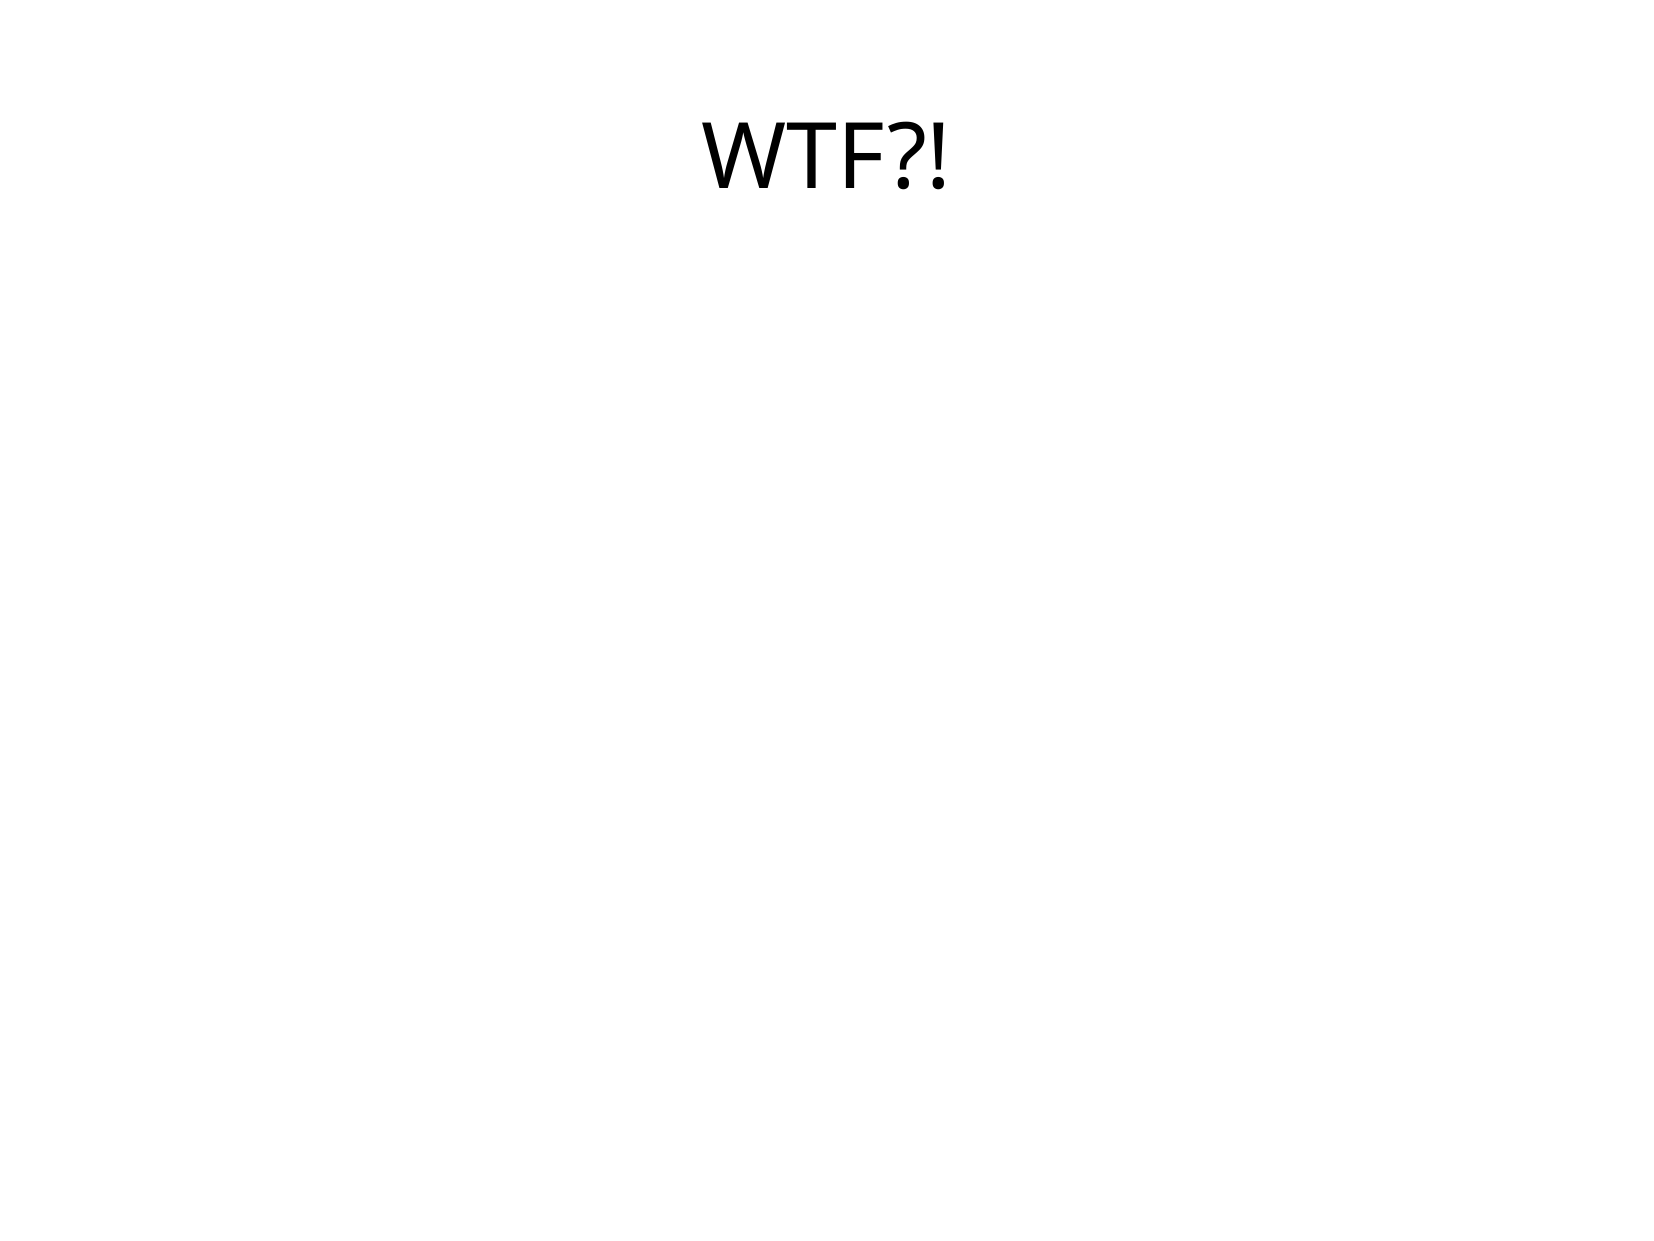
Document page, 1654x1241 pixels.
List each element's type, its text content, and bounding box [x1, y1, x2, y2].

title WTF?! [82, 49, 1571, 257]
